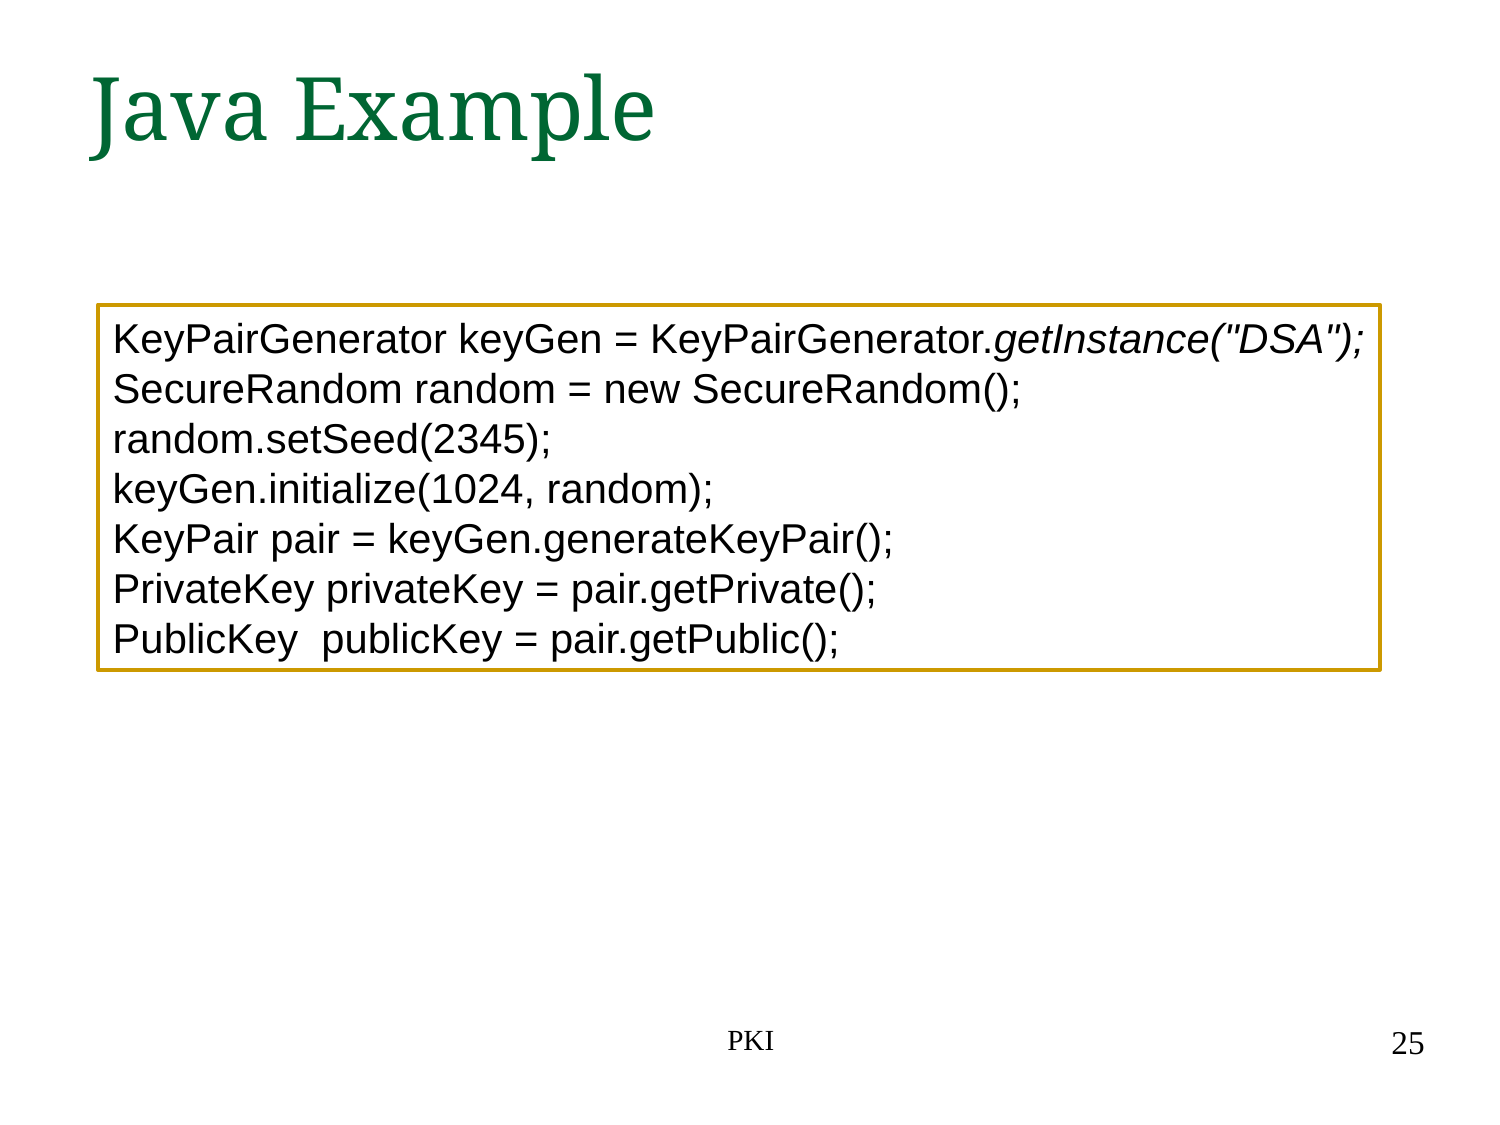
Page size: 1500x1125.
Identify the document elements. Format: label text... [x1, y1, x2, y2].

text_box KeyPairGenerator keyGen = KeyPairGenerator.getInstance("DSA"); SecureRandom random = new SecureRandom(); random.setSeed(2345); keyGen.initialize(1024, random); KeyPair pair = keyGen.generateKeyPair(); PrivateKey privateKey = pair.getPrivate(); PublicKey publicKey = pair.getPublic(); [97, 304, 1380, 670]
title Java Example [75, 45, 1425, 233]
